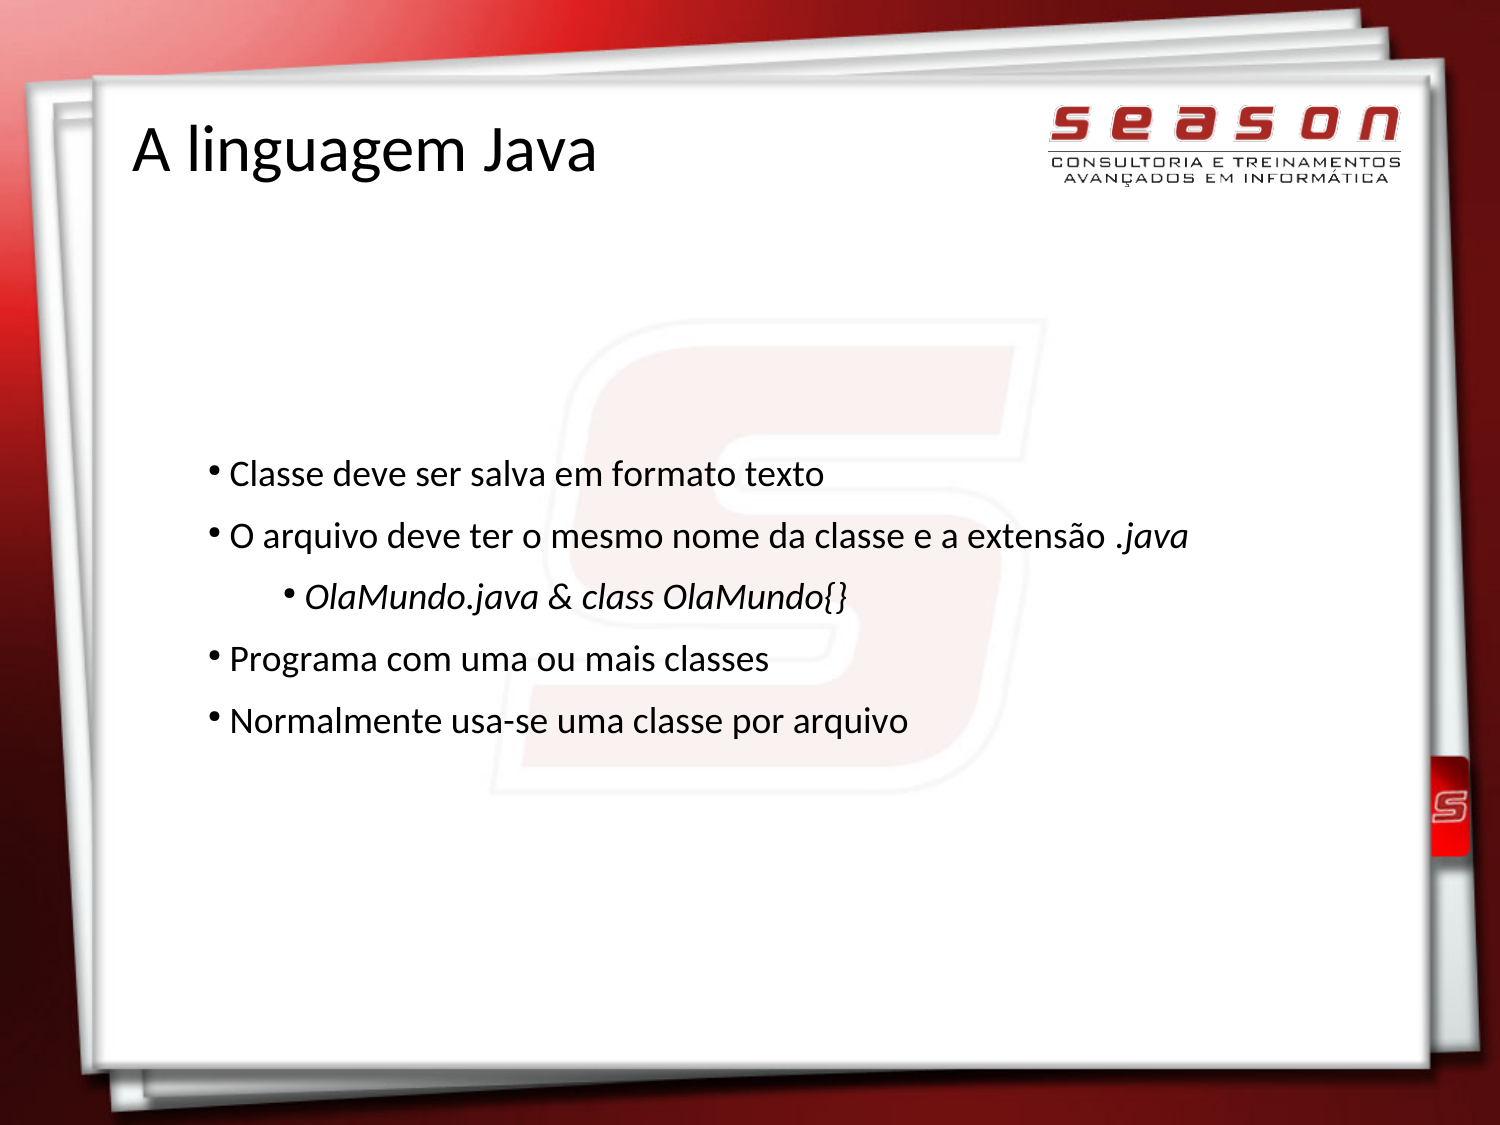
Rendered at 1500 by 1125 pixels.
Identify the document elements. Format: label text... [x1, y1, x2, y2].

picture [0, 0, 1500, 1125]
title A linguagem Java [118, 33, 1394, 257]
text_box Classe deve ser salva em formato texto O arquivo deve ter o mesmo nome da classe e a extensão .java OlaMundo.java & class OlaMundo{} Programa com uma ou mais classes Normalmente usa-se uma classe por arquivo [207, 357, 1328, 894]
